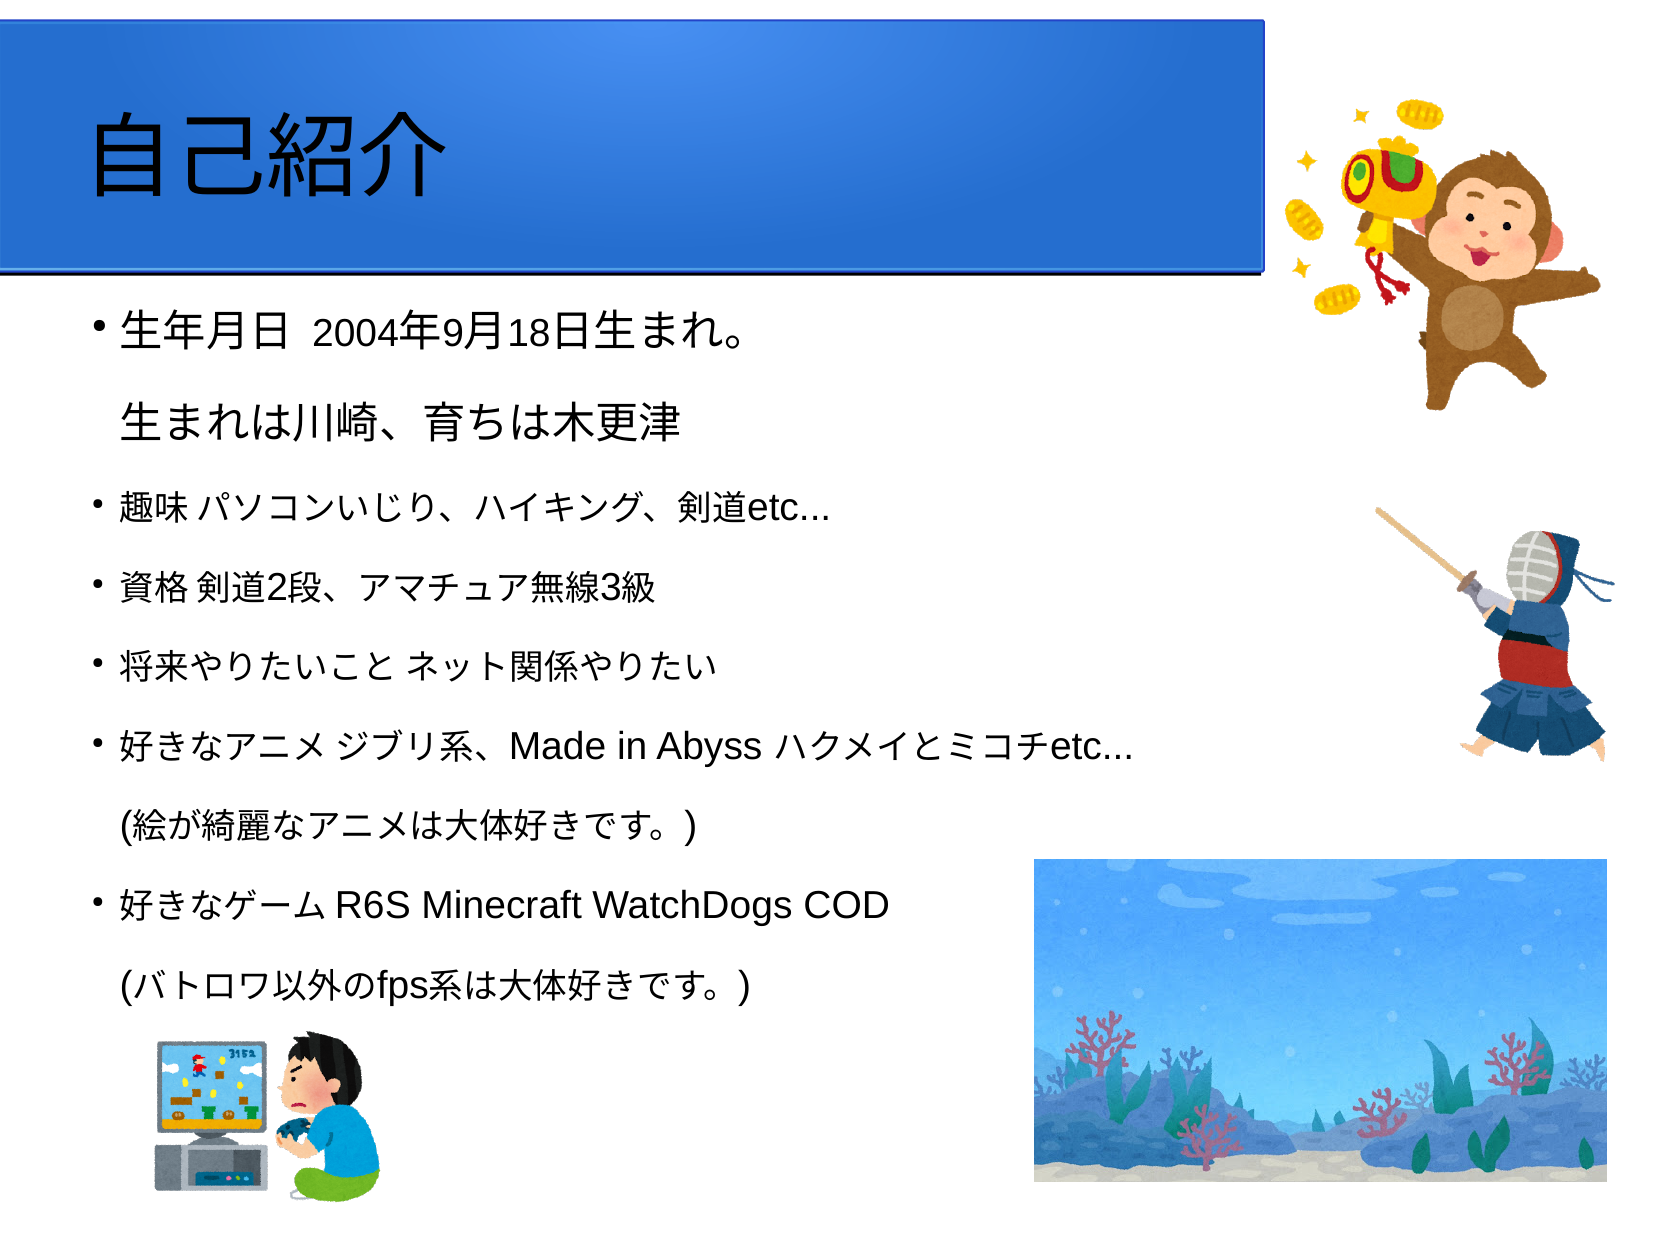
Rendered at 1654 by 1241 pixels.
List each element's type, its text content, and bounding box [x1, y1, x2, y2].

list 生年月日 2004年9月18日生まれ。 生まれは川崎、育ちは木更津 趣味 パソコンいじり、ハイキング、剣道etc... 資格 剣道2段、アマチュア無線3級 将来やりたいこと ネット関係やりたい 好きなアニメ ジブリ系、Made in Abyss ハクメイとミコチetc... (絵が綺麗なアニメは大体好きです。) 好きなゲーム R6S Minecraft WatchDogs COD (バトロワ以外のfps系は大体好きです。) [82, 295, 1571, 1016]
picture [141, 1020, 390, 1217]
picture [1034, 859, 1607, 1182]
title 自己紹介 [82, 47, 1235, 252]
picture [1280, 94, 1607, 420]
picture [1370, 501, 1619, 768]
